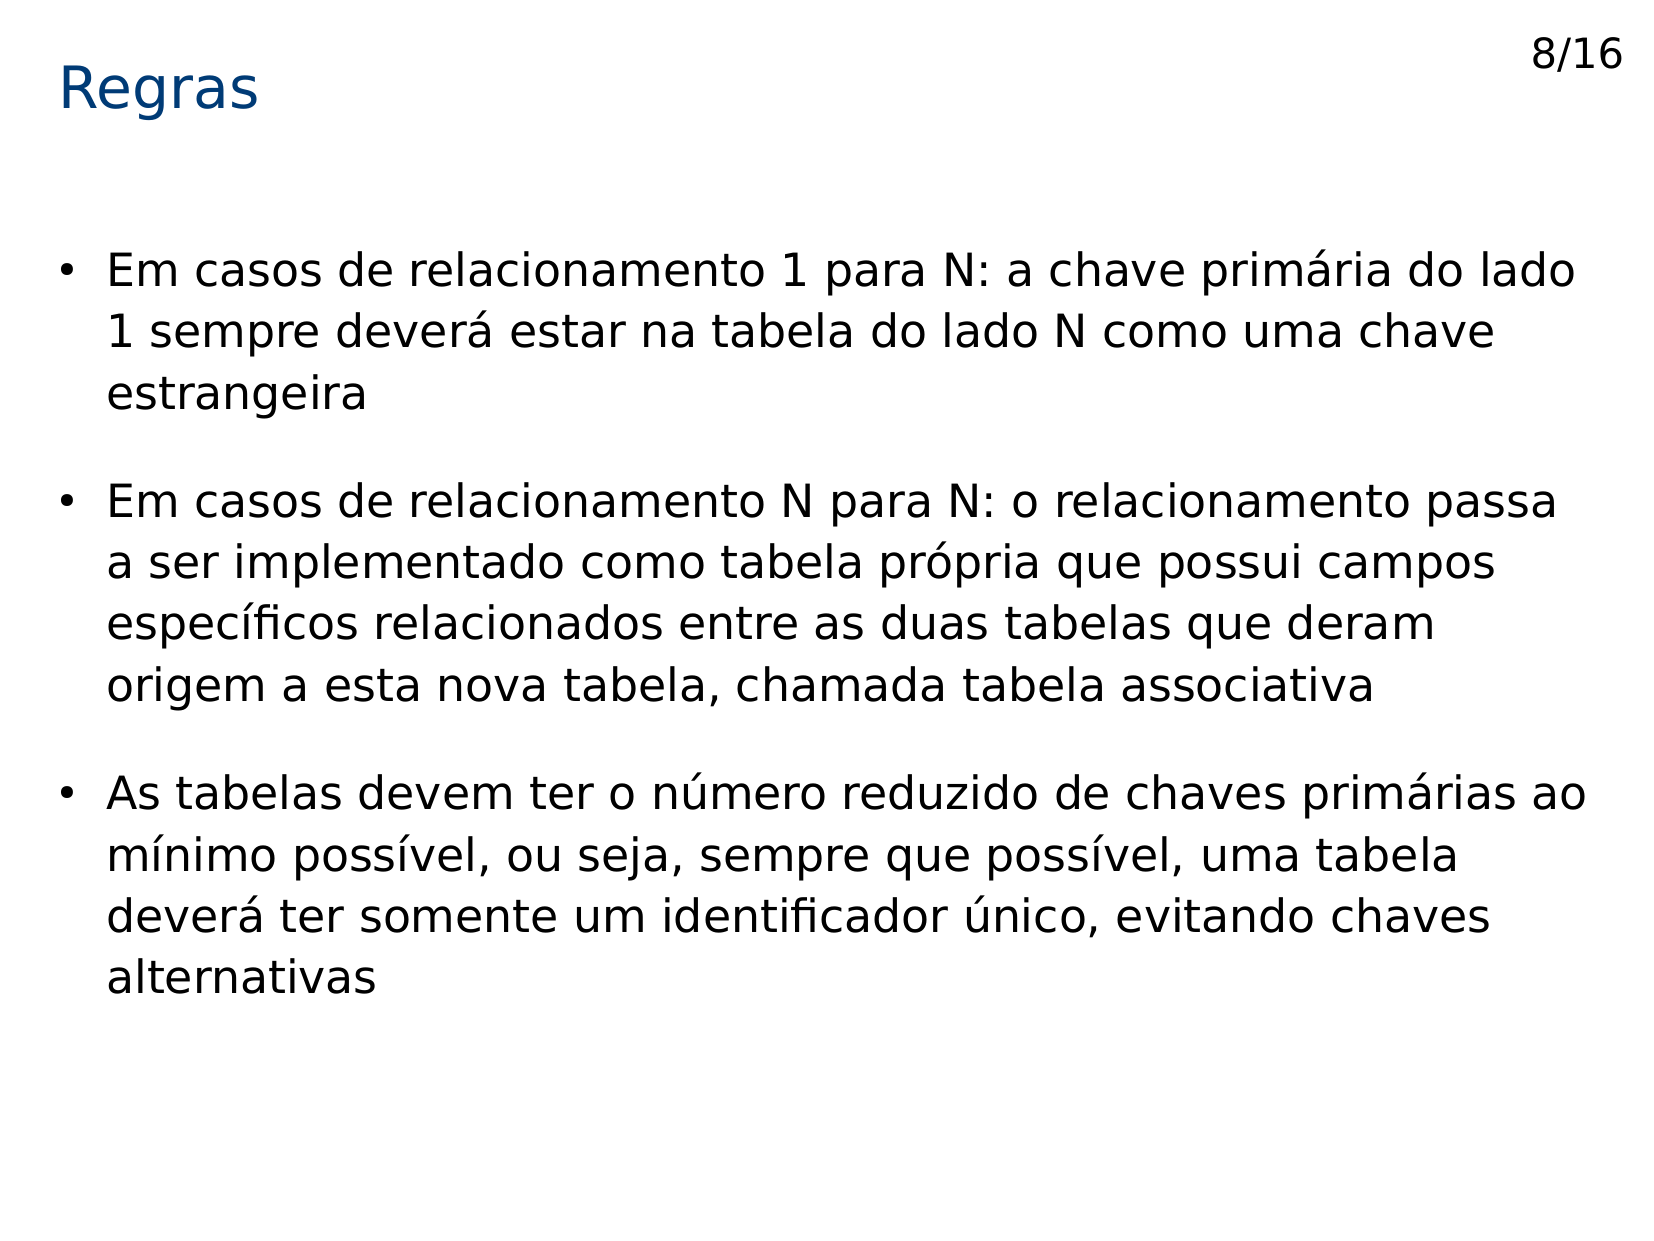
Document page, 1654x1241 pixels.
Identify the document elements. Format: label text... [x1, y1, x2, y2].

list Em casos de relacionamento 1 para N: a chave primária do lado 1 sempre deverá estar na tabela do lado N como uma chave estrangeira Em casos de relacionamento N para N: o relacionamento passa a ser implementado como tabela própria que possui campos específicos relacionados entre as duas tabelas que deram origem a esta nova tabela, chamada tabela associativa As tabelas devem ter o número reduzido de chaves primárias ao mínimo possível, ou seja, sempre que possível, uma tabela deverá ter somente um identificador único, evitando chaves alternativas [59, 236, 1595, 1211]
title Regras [59, 29, 1506, 148]
